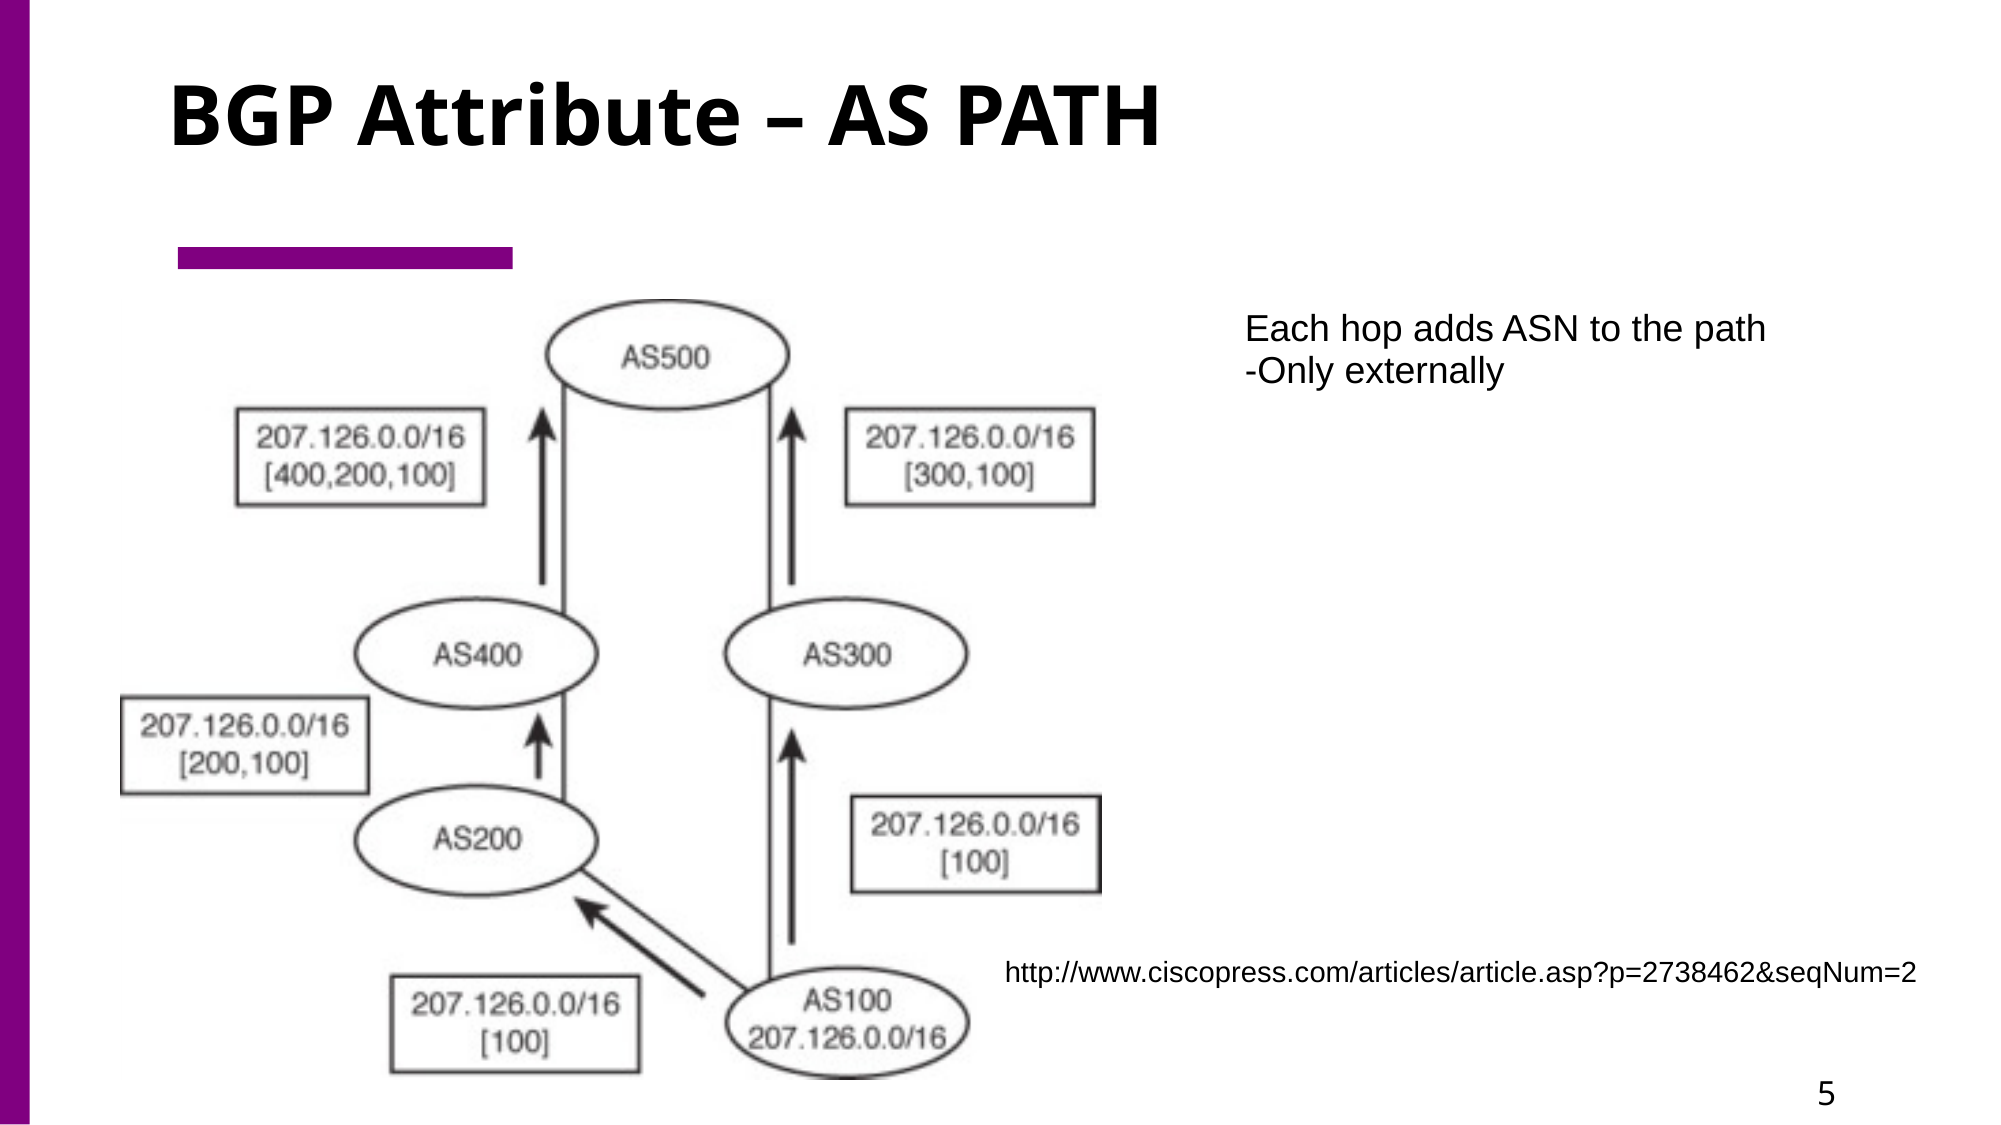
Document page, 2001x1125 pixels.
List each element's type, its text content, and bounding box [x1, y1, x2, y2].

picture [120, 299, 1102, 1081]
text_box Each hop adds ASN to the path -Only externally [1230, 299, 1876, 651]
title BGP Attribute – AS PATH [116, 39, 1591, 185]
text_box http://www.ciscopress.com/articles/article.asp?p=2738462&seqNum=2 [990, 948, 2000, 1006]
